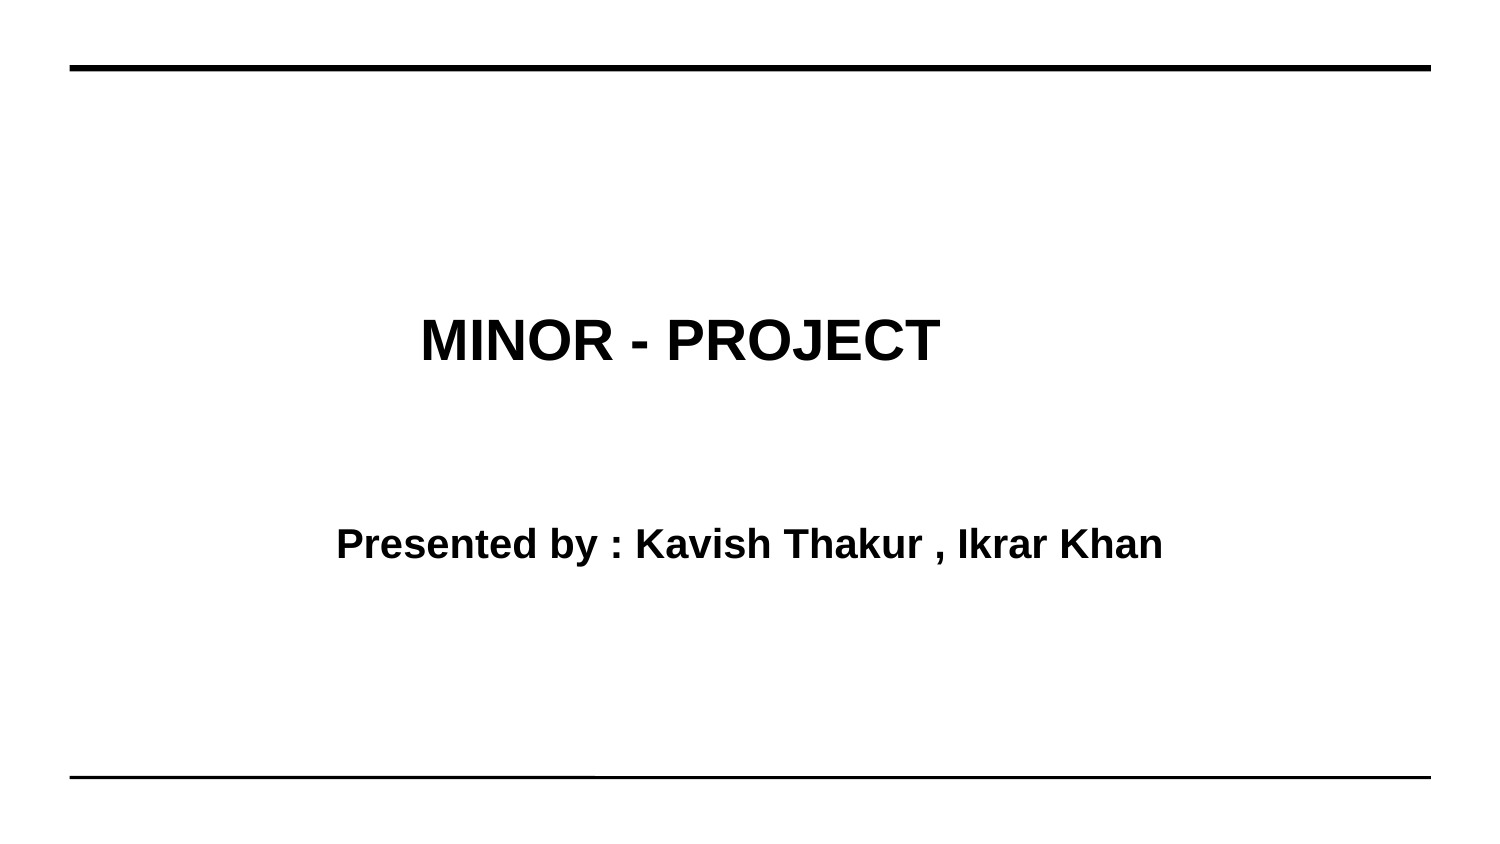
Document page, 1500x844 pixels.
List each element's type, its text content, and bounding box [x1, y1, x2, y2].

title MINOR - PROJECT [140, 214, 1360, 467]
subtitle Presented by : Kavish Thakur , Ikrar Khan [140, 478, 1360, 655]
